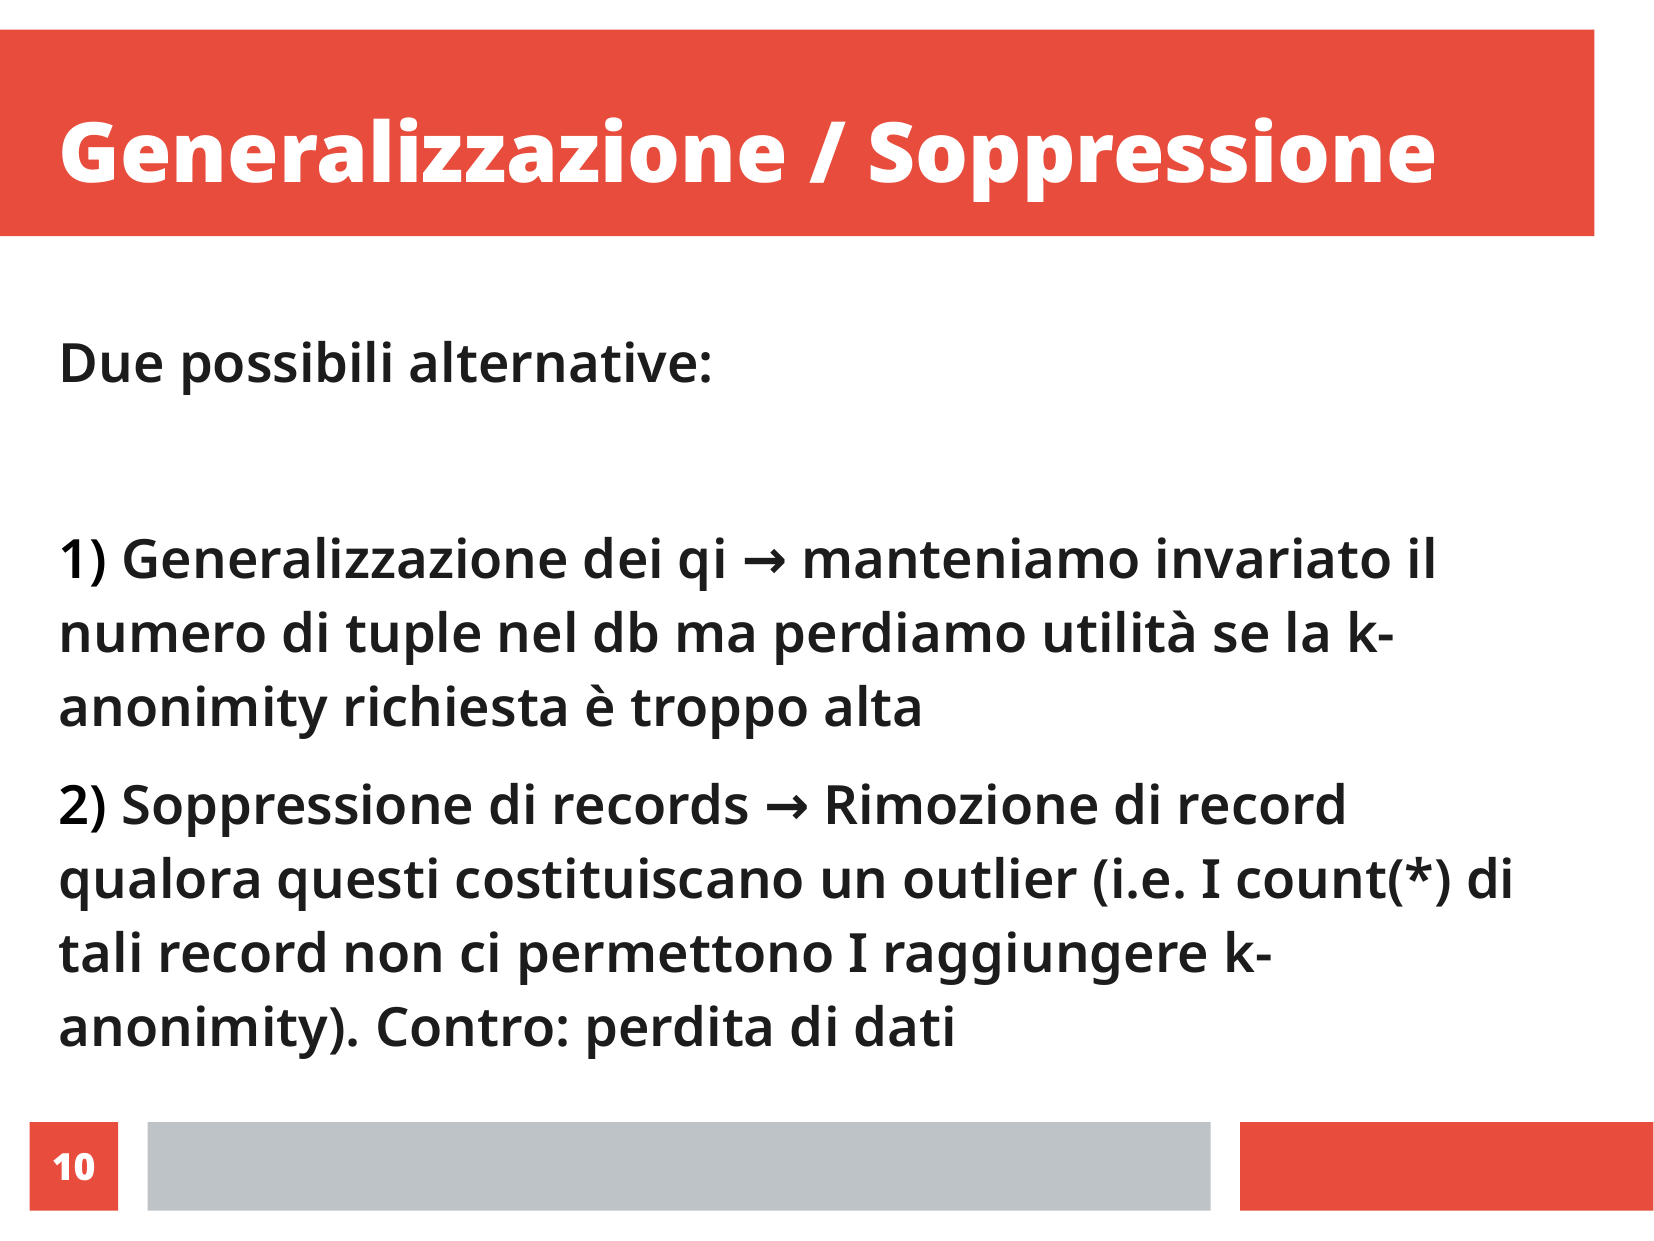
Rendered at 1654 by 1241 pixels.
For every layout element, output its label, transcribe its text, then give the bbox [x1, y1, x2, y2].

list Due possibili alternative: Generalizzazione dei qi → manteniamo invariato il numero di tuple nel db ma perdiamo utilità se la k-anonimity richiesta è troppo alta Soppressione di records → Rimozione di record qualora questi costituiscano un outlier (i.e. I count(*) di tali record non ci permettono I raggiungere k-anonimity). Contro: perdita di dati [59, 324, 1565, 1093]
title Generalizzazione / Soppressione [59, 59, 1595, 207]
